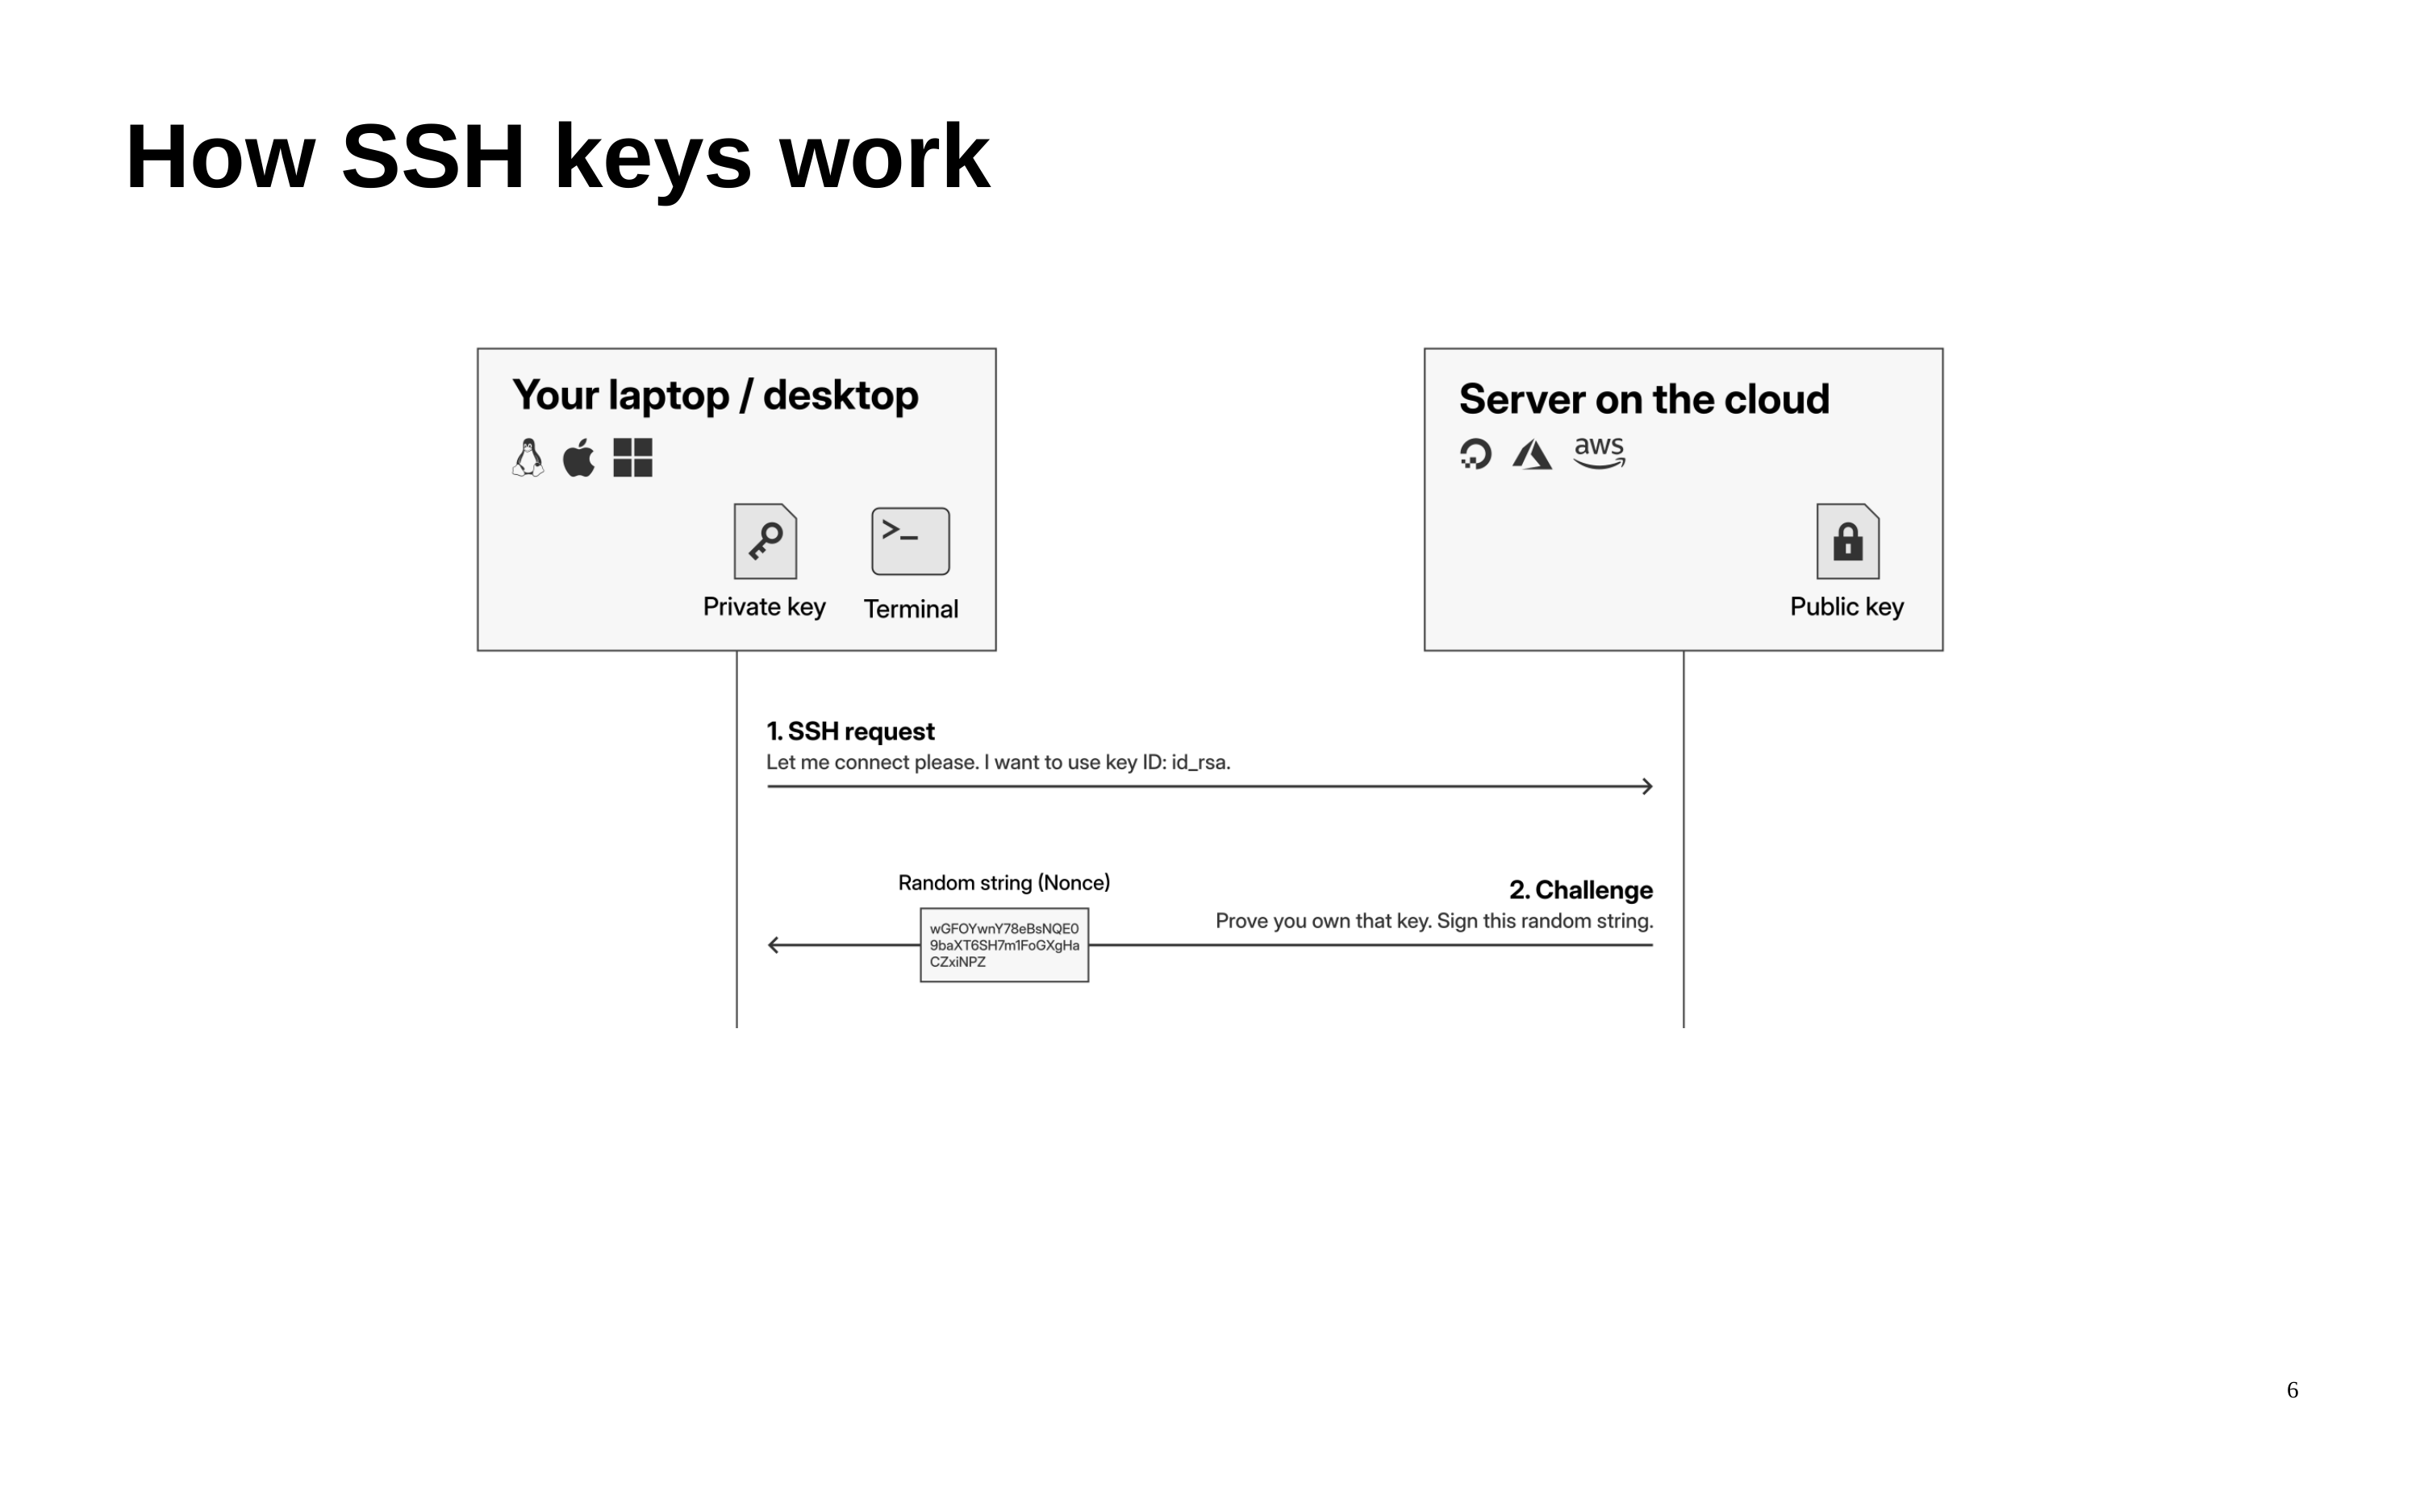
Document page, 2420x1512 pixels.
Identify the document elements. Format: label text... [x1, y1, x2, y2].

text_box How SSH keys work [112, 61, 2173, 251]
picture [432, 302, 1989, 1028]
